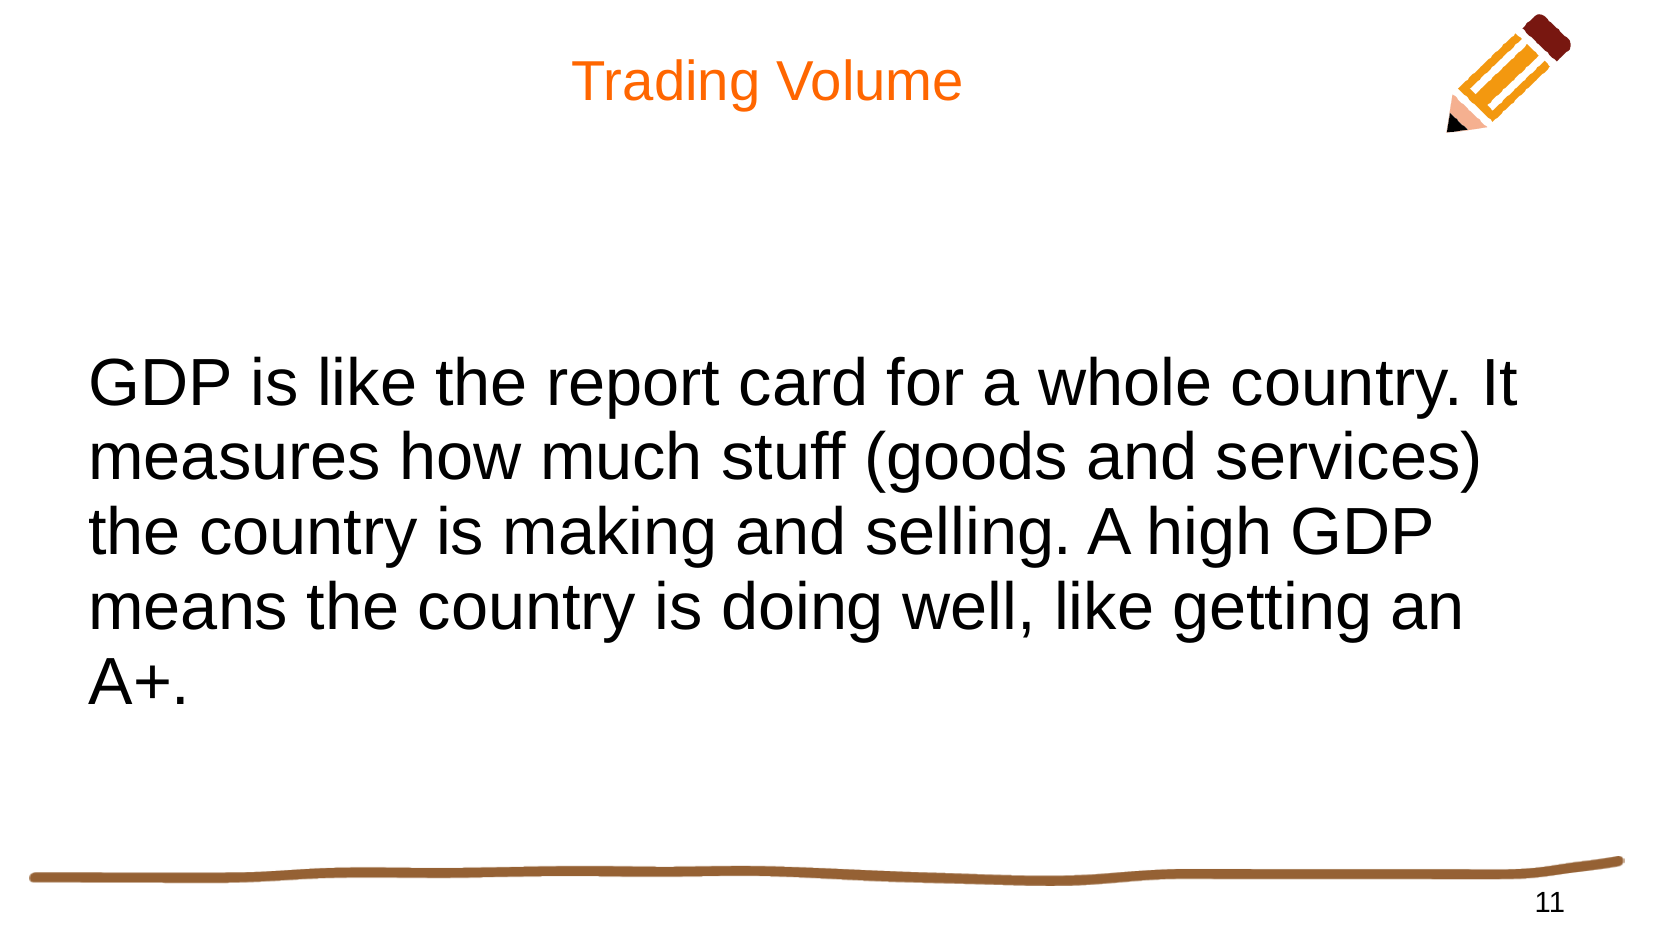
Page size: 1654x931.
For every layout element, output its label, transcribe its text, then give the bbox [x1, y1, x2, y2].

title Trading Volume [88, 29, 1447, 133]
subtitle GDP is like the report card for a whole country. It measures how much stuff (goods and services) the country is making and selling. A high GDP means the country is doing well, like getting an A+. [88, 206, 1565, 857]
picture [1446, 14, 1571, 133]
picture [29, 856, 1625, 886]
